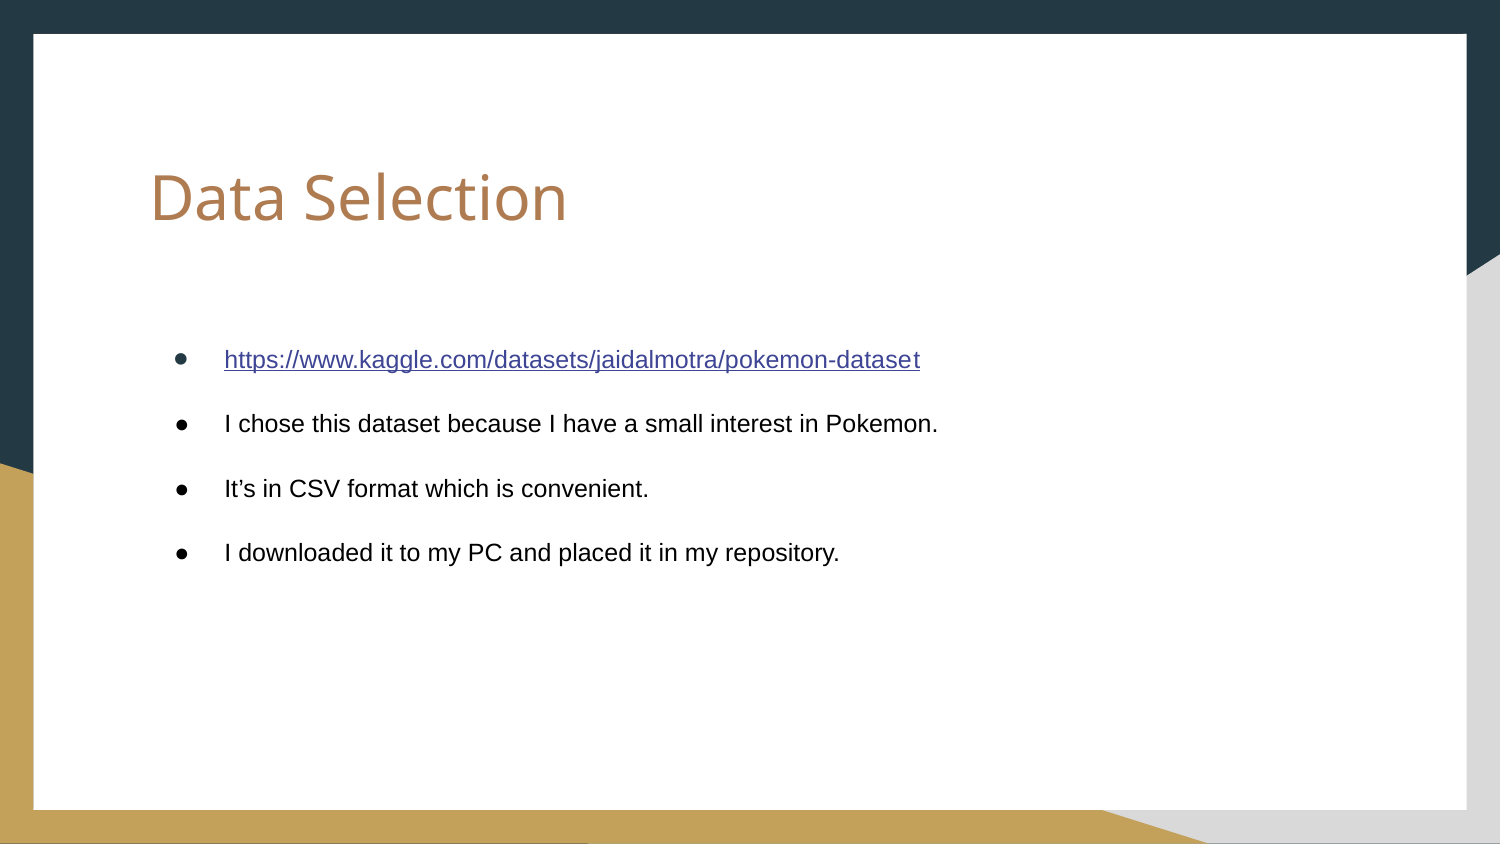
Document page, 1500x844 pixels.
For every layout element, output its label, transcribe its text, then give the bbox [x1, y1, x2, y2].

title Data Selection [134, 138, 1366, 296]
list https://www.kaggle.com/datasets/jaidalmotra/pokemon-dataset I chose this dataset because I have a small interest in Pokemon. It’s in CSV format which is convenient. I downloaded it to my PC and placed it in my repository. [134, 326, 1366, 729]
